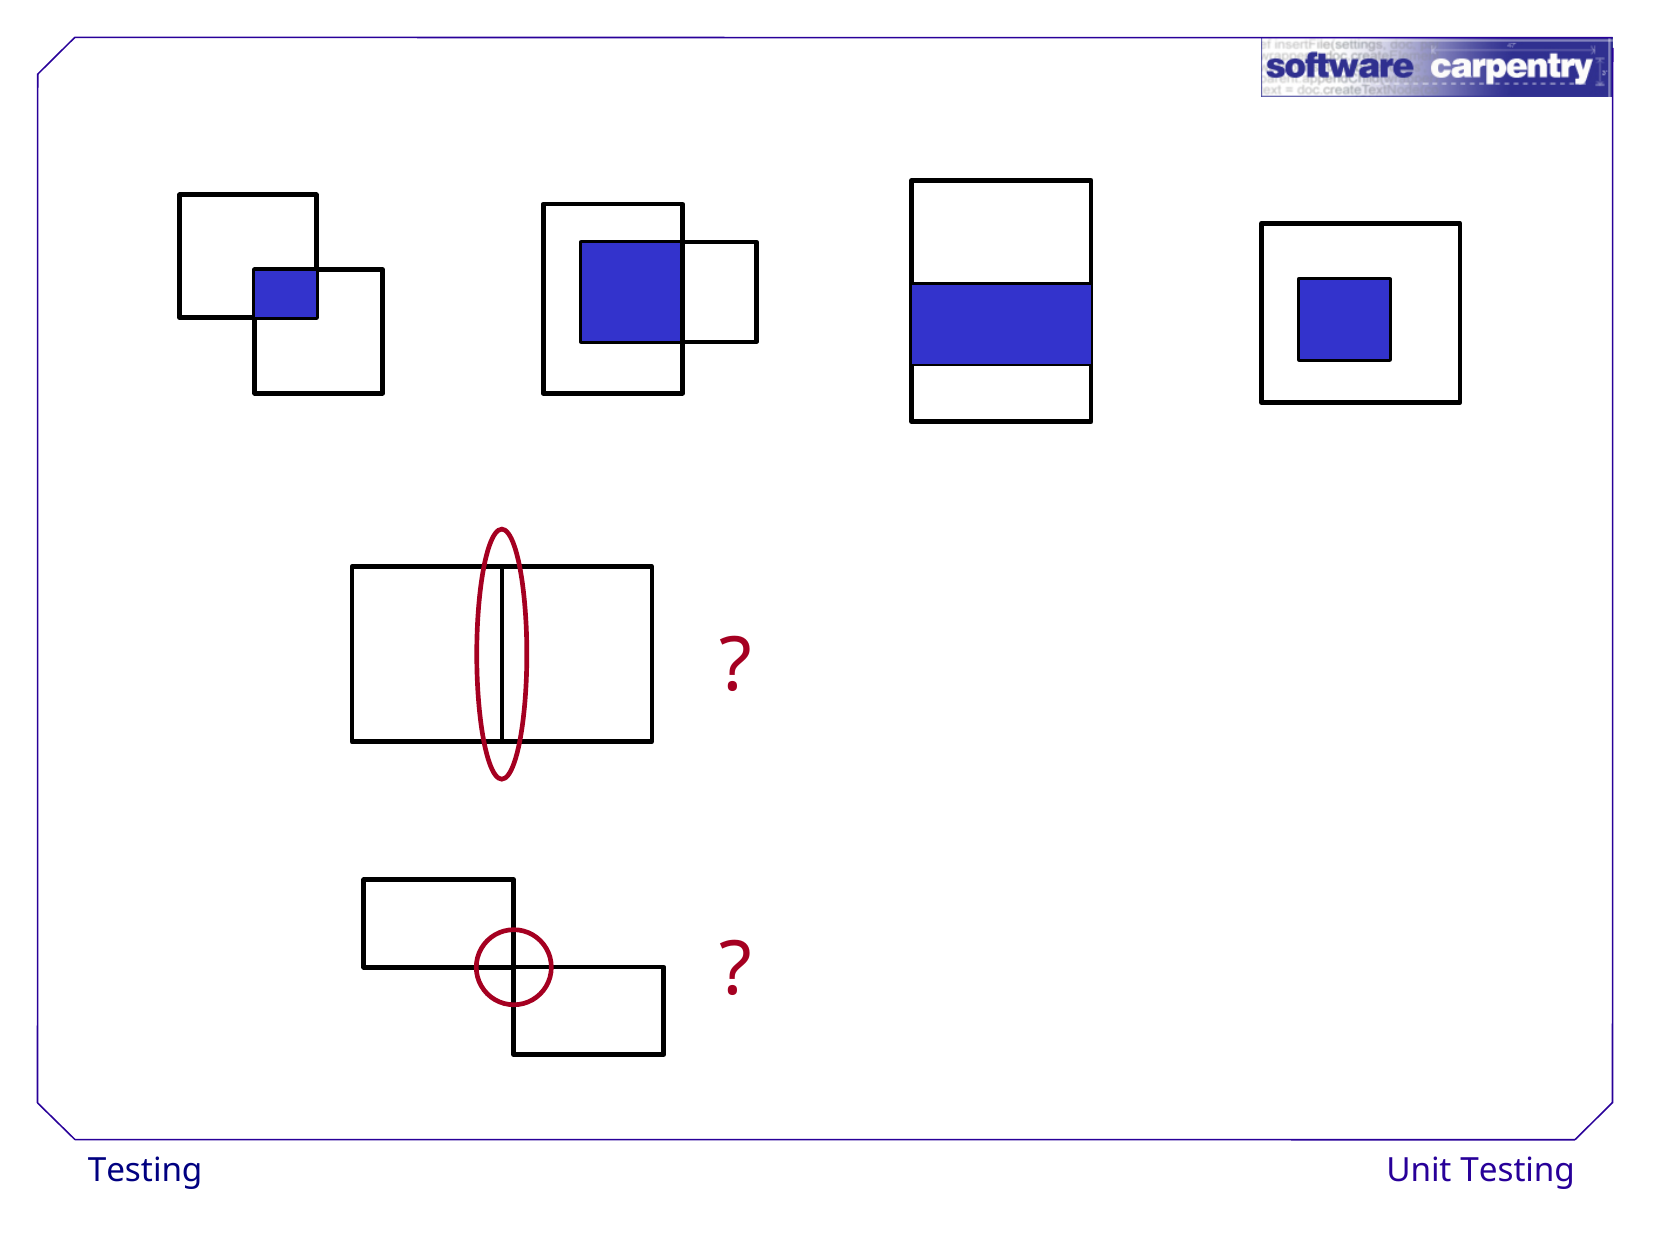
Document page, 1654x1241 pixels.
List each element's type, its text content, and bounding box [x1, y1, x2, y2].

text_box ? [704, 563, 917, 714]
picture [1261, 39, 1613, 97]
text_box [911, 284, 1092, 365]
text_box ? [704, 866, 917, 1018]
text_box [1299, 279, 1390, 360]
text_box [254, 269, 317, 318]
text_box [581, 241, 682, 342]
